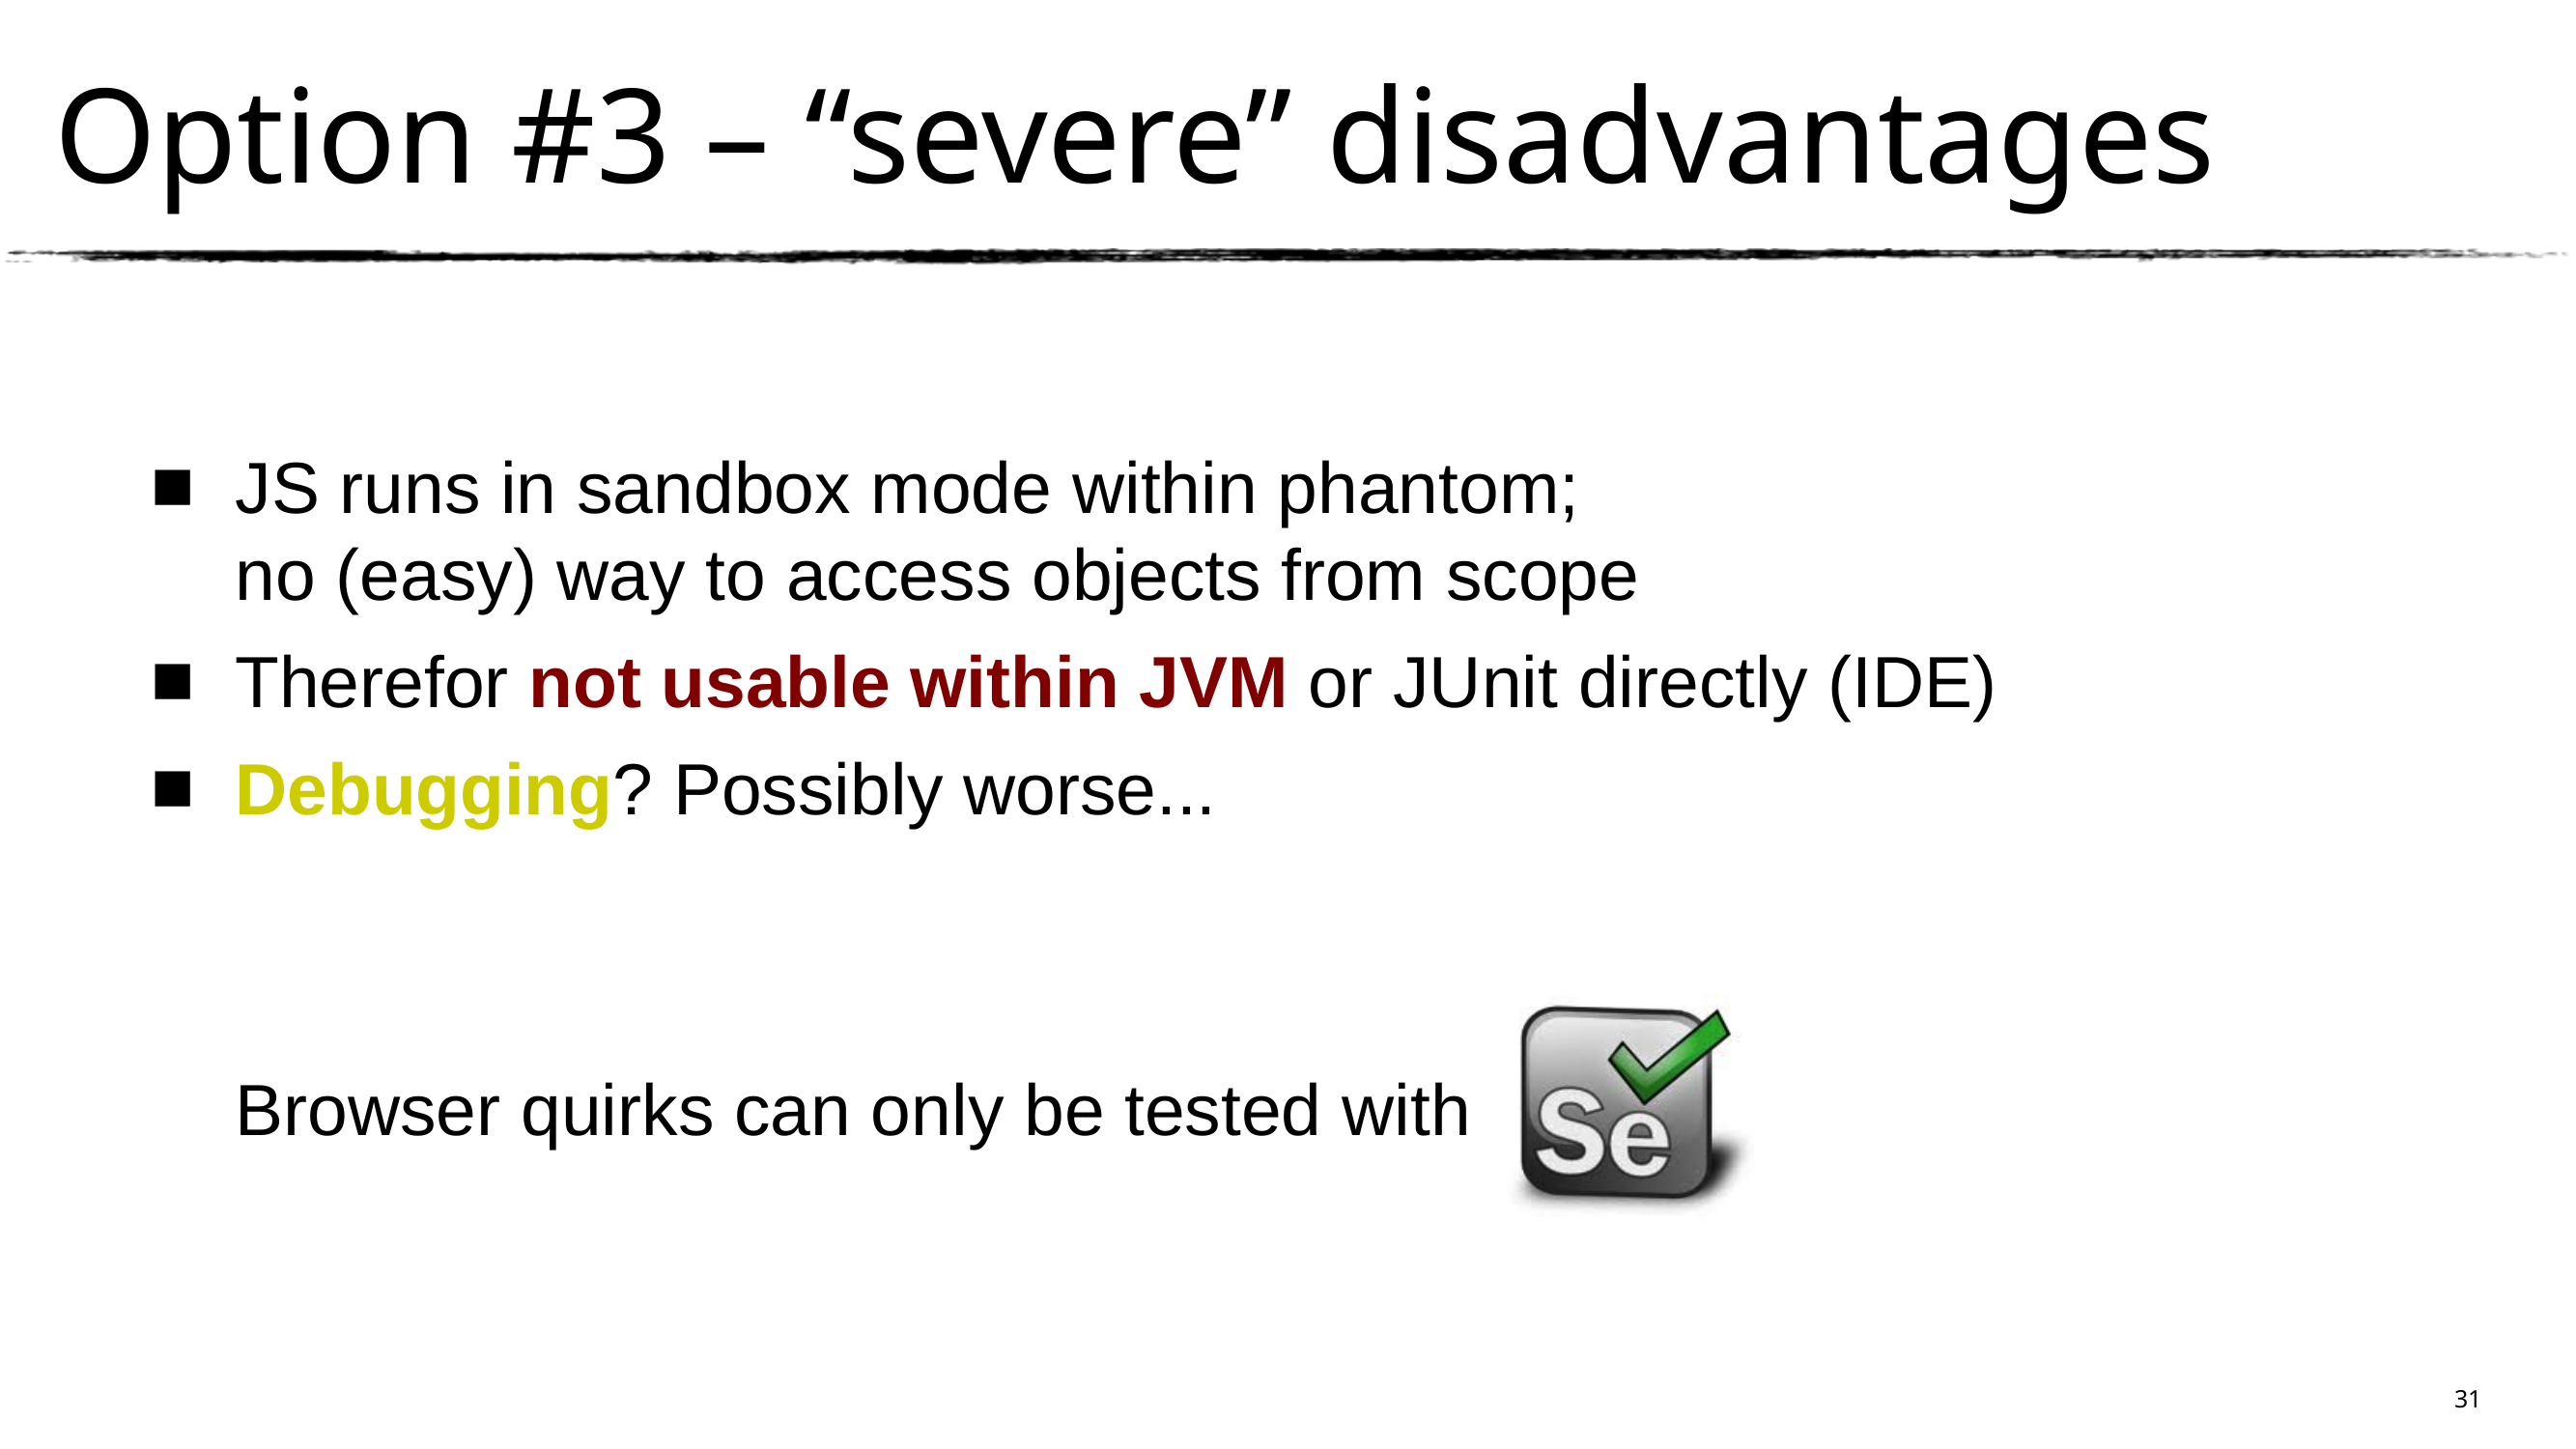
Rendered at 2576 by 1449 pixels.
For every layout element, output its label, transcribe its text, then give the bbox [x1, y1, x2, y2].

text_box Option #3 – “severe” disadvantages [45, 12, 2528, 250]
picture [1507, 995, 1754, 1218]
text_box <number> [2447, 1376, 2490, 1421]
picture [0, 248, 2576, 268]
text_box JS runs in sandbox mode within phantom; no (easy) way to access objects from scope Therefor not usable within JVM or JUnit directly (IDE) Debugging? Possibly worse... Browser quirks can only be tested with [116, 326, 2457, 1387]
